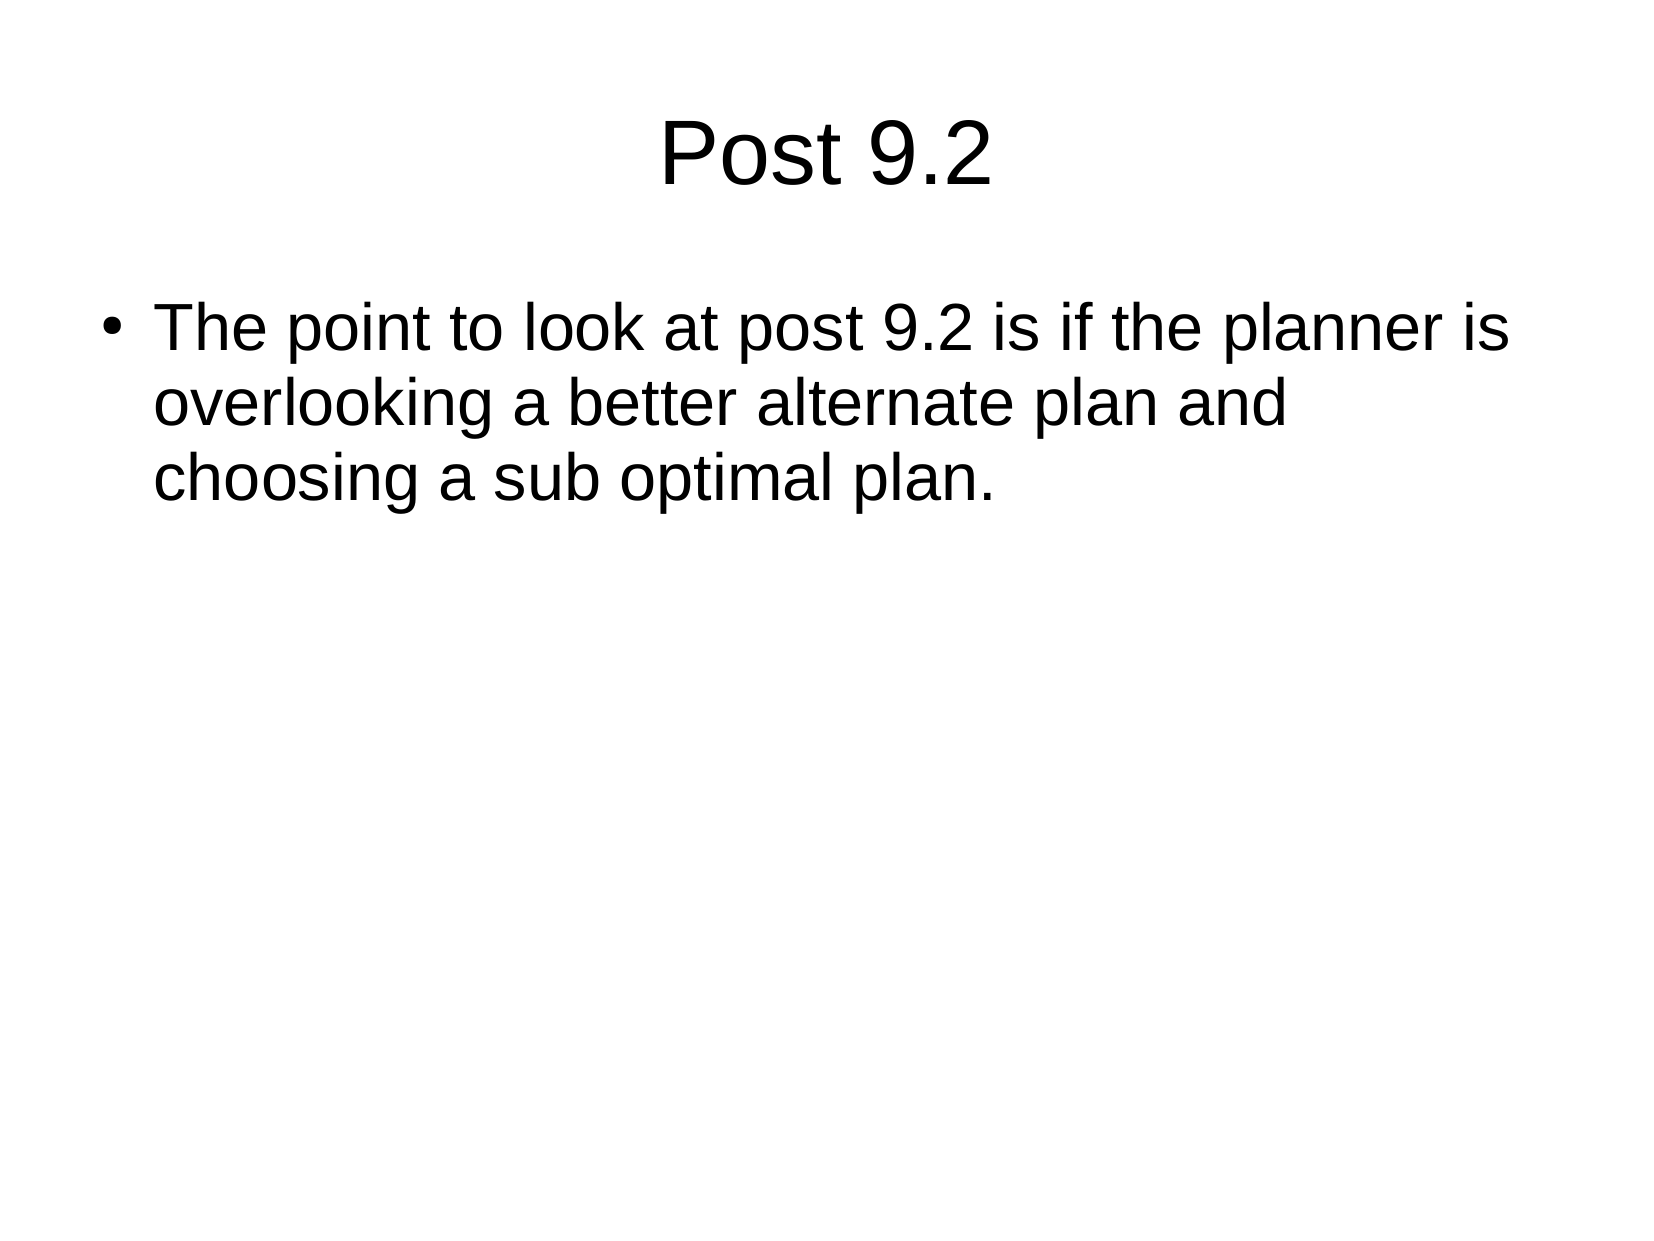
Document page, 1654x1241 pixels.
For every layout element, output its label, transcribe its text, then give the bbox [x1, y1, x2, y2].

list The point to look at post 9.2 is if the planner is overlooking a better alternate plan and choosing a sub optimal plan. [82, 290, 1538, 1010]
title Post 9.2 [82, 49, 1571, 257]
